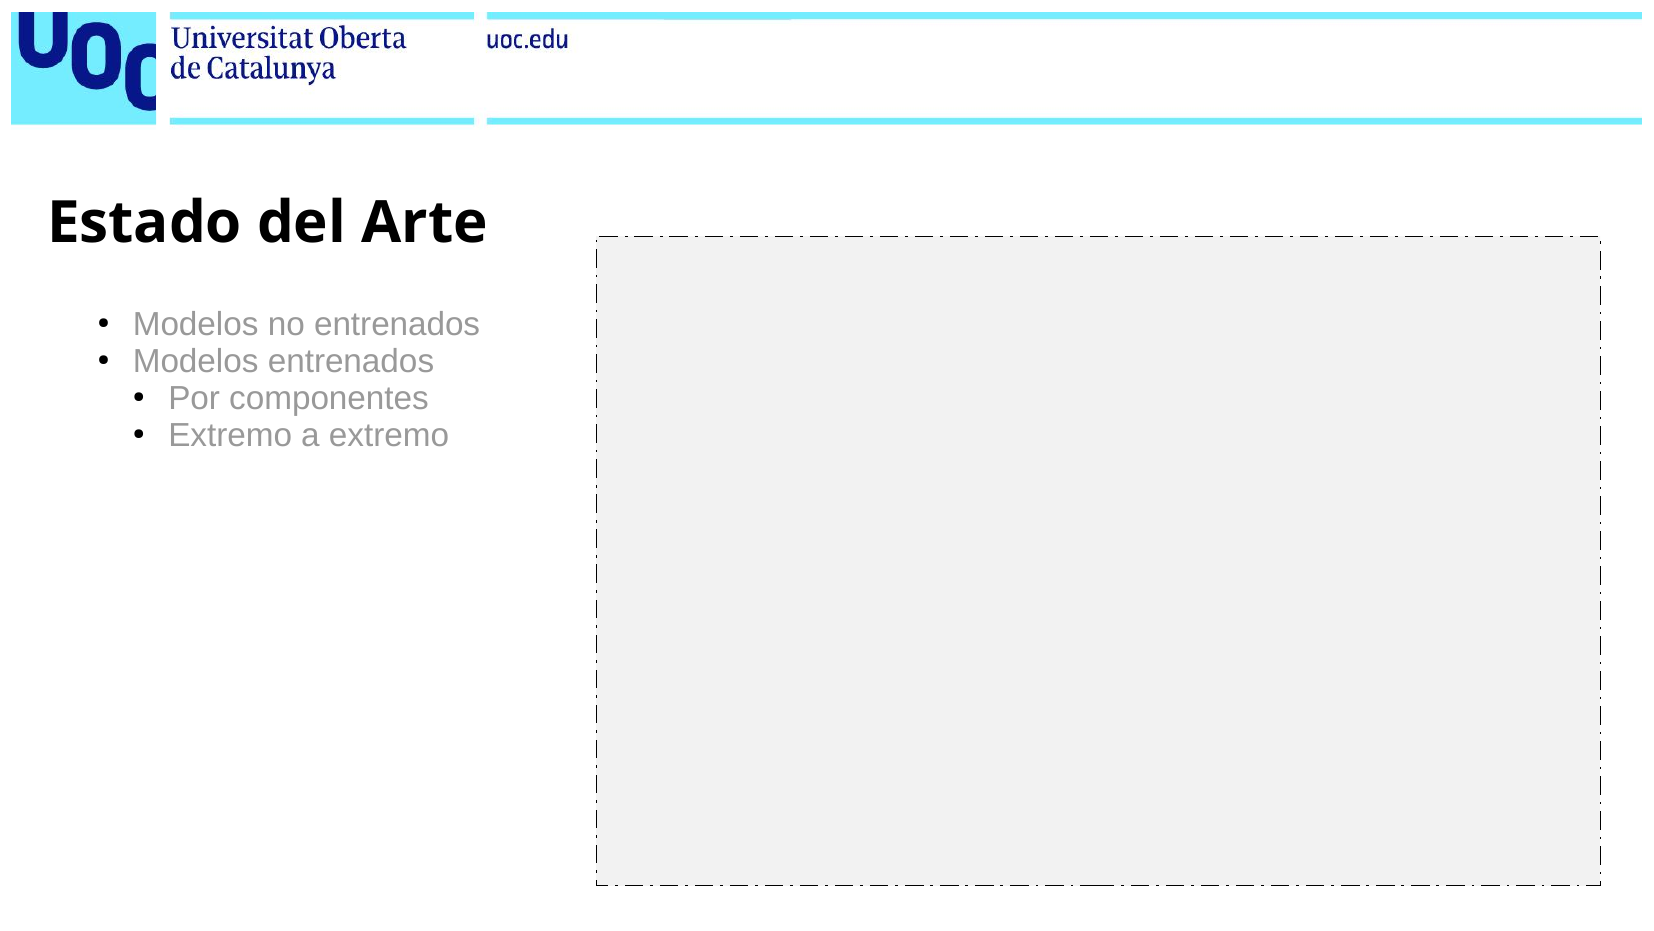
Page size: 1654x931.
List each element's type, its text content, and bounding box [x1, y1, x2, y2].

text_box Estado del Arte [47, 180, 1536, 260]
text_box [596, 236, 1601, 886]
text_box Modelos no entrenados Modelos entrenados Por componentes Extremo a extremo [82, 297, 596, 461]
picture [11, 12, 1642, 130]
